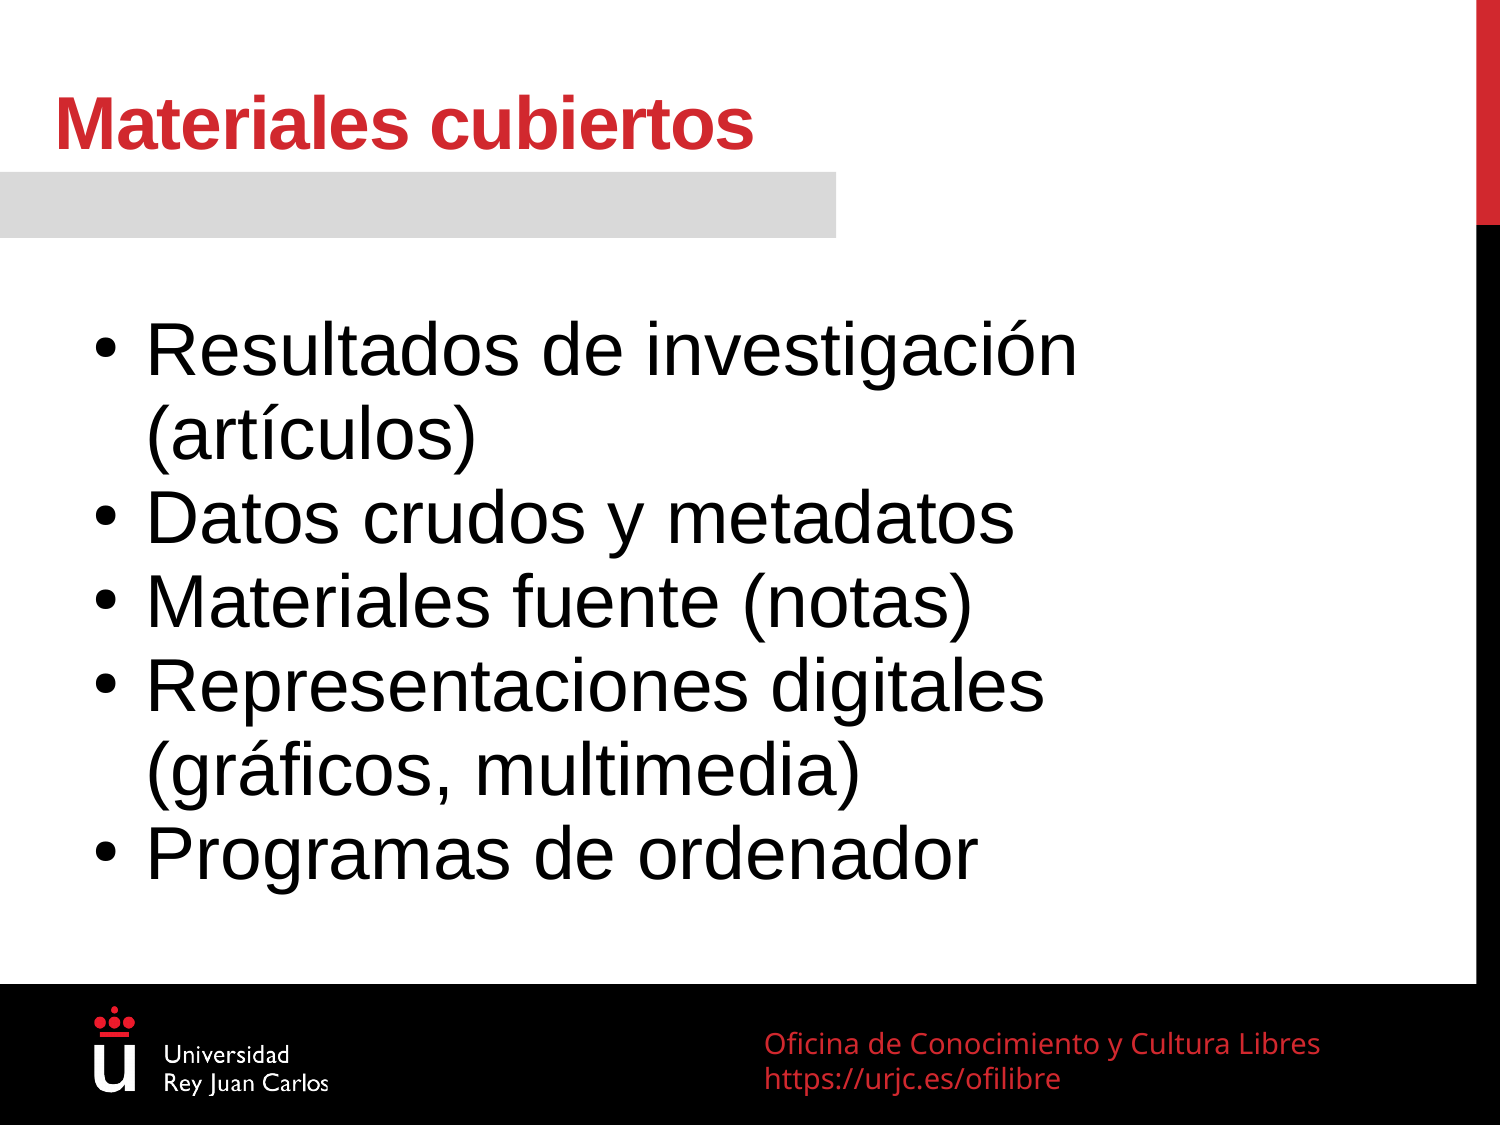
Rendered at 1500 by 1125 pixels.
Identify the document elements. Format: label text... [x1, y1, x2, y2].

text_box [0, 984, 1500, 1125]
text_box Materiales cubiertos [39, 24, 1366, 172]
picture [94, 1006, 328, 1096]
text_box Oficina de Conocimiento y Cultura Libres https://urjc.es/ofilibre [748, 1017, 1500, 1125]
title [75, 172, 1026, 250]
text_box Resultados de investigación (artículos) Datos crudos y metadatos Materiales fuente (notas) Representaciones digitales (gráficos, multimedia) Programas de ordenador [60, 299, 1254, 903]
text_box [0, 171, 837, 238]
